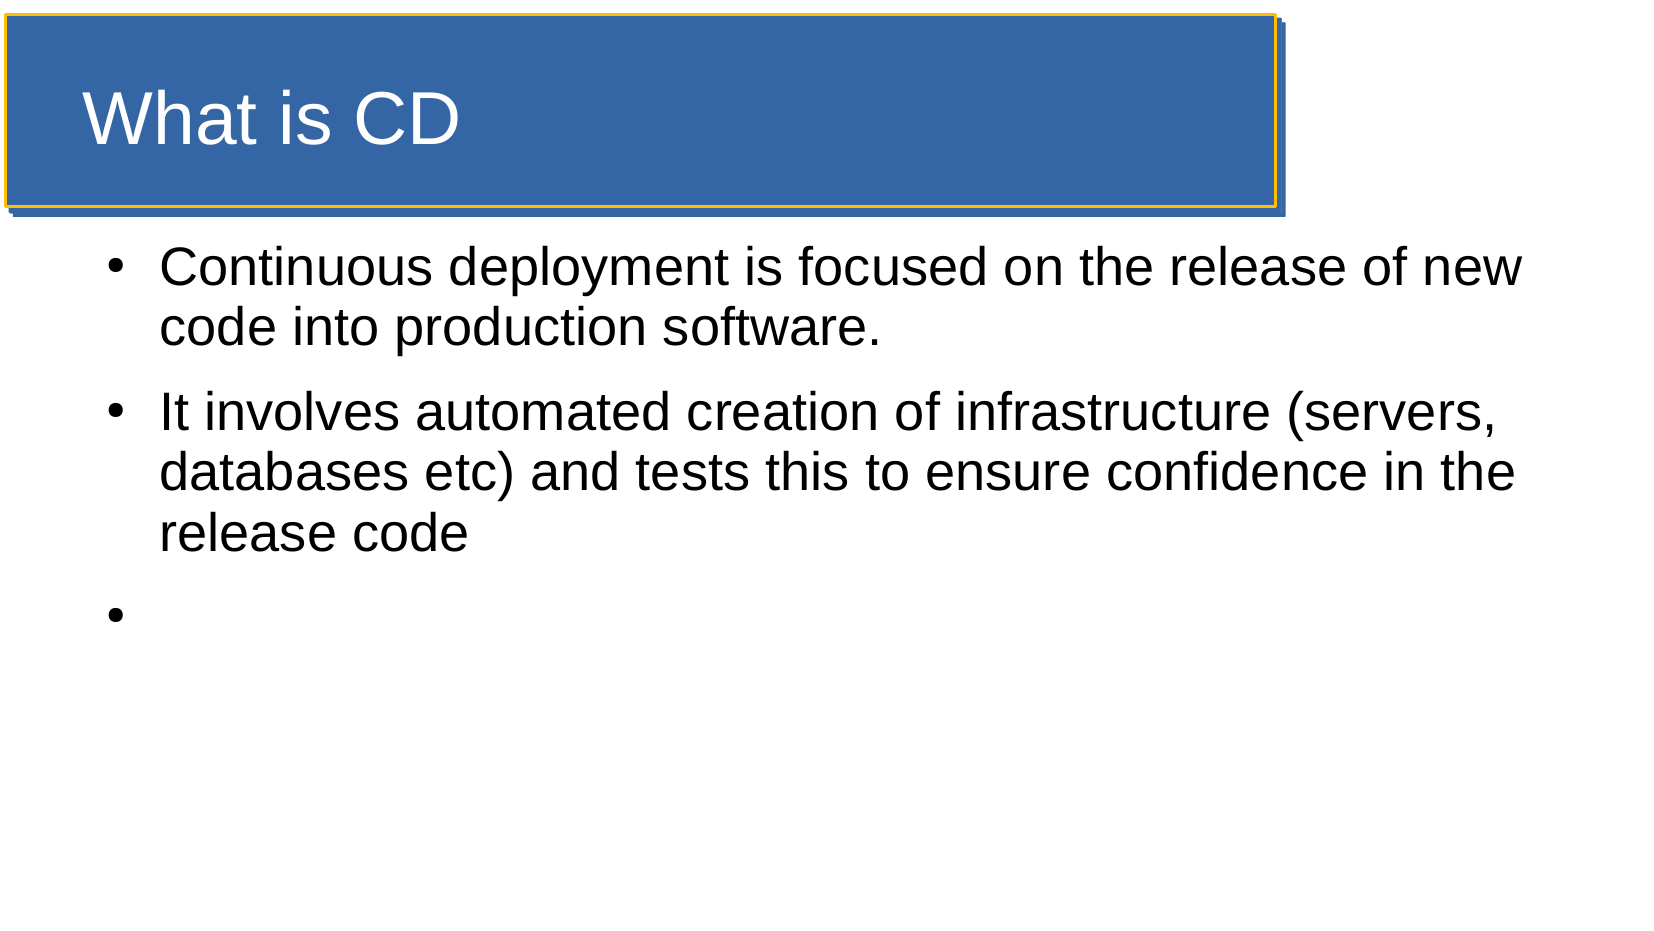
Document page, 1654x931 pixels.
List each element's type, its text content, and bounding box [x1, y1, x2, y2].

list Continuous deployment is focused on the release of new code into production software. It involves automated creation of infrastructure (servers, databases etc) and tests this to ensure confidence in the release code [88, 236, 1565, 798]
title What is CD [82, 44, 1235, 192]
